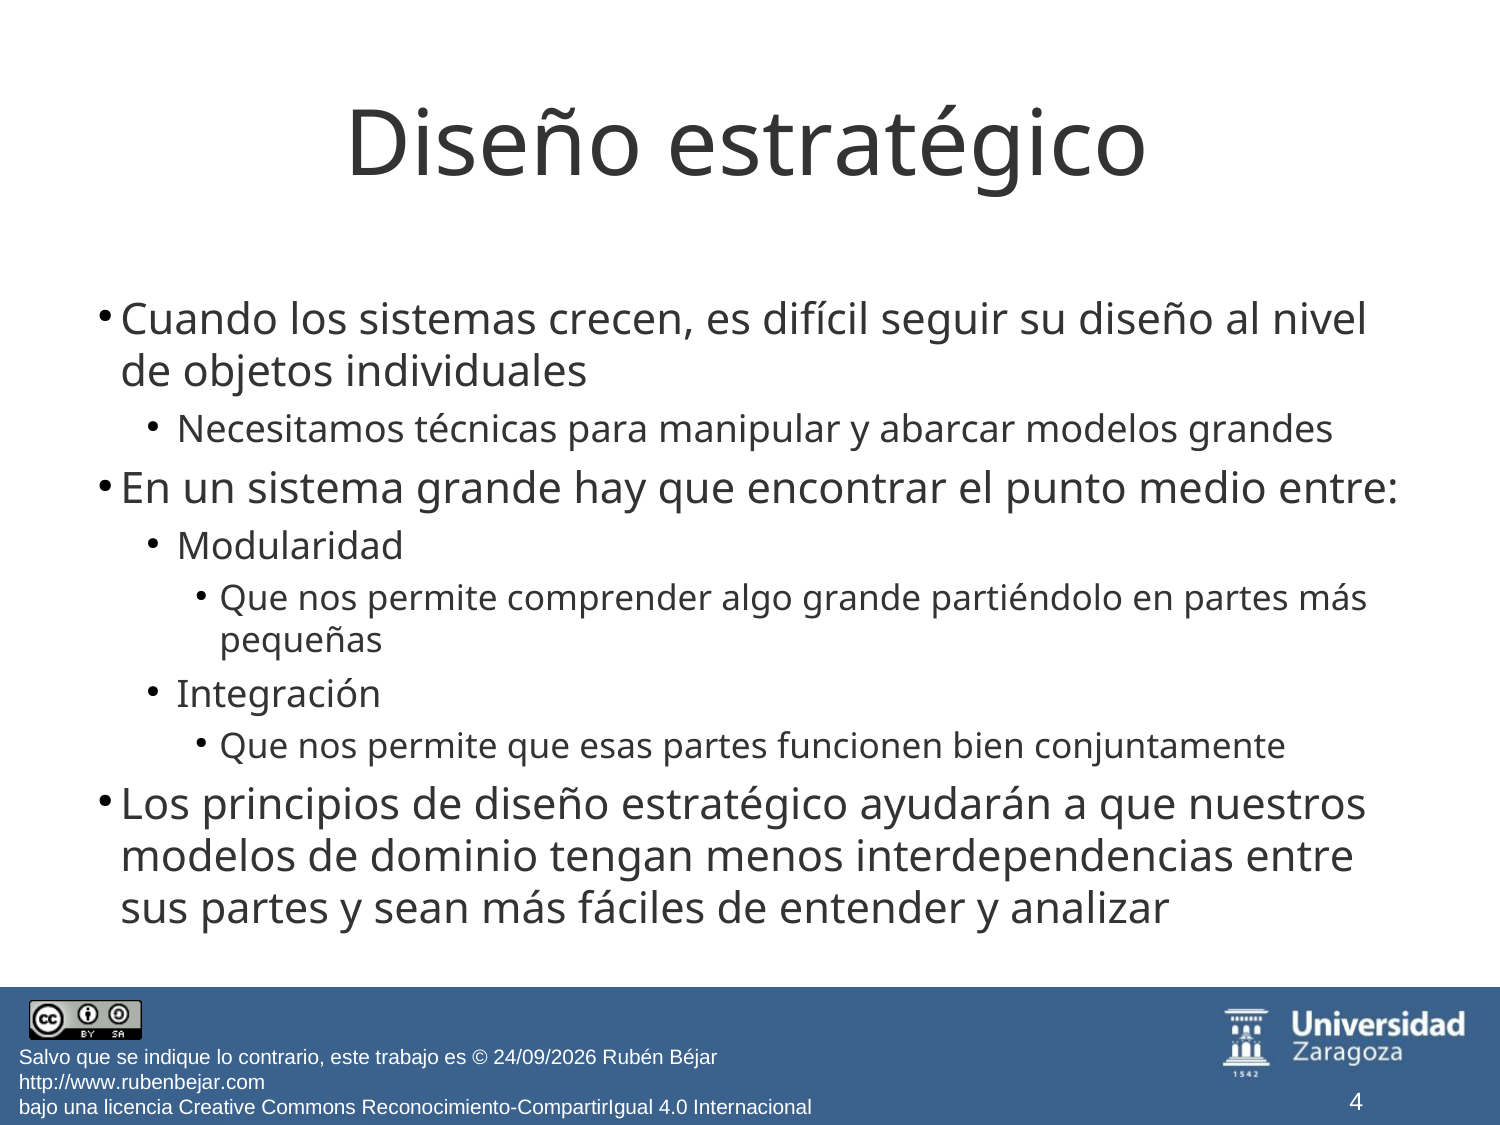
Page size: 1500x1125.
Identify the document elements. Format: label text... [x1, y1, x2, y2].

list Cuando los sistemas crecen, es difícil seguir su diseño al nivel de objetos individuales Necesitamos técnicas para manipular y abarcar modelos grandes En un sistema grande hay que encontrar el punto medio entre: Modularidad Que nos permite comprender algo grande partiéndolo en partes más pequeñas Integración Que nos permite que esas partes funcionen bien conjuntamente Los principios de diseño estratégico ayudarán a que nuestros modelos de dominio tengan menos interdependencias entre sus partes y sean más fáciles de entender y analizar [82, 283, 1418, 957]
picture [0, 987, 1500, 1125]
title Diseño estratégico [74, 21, 1420, 257]
